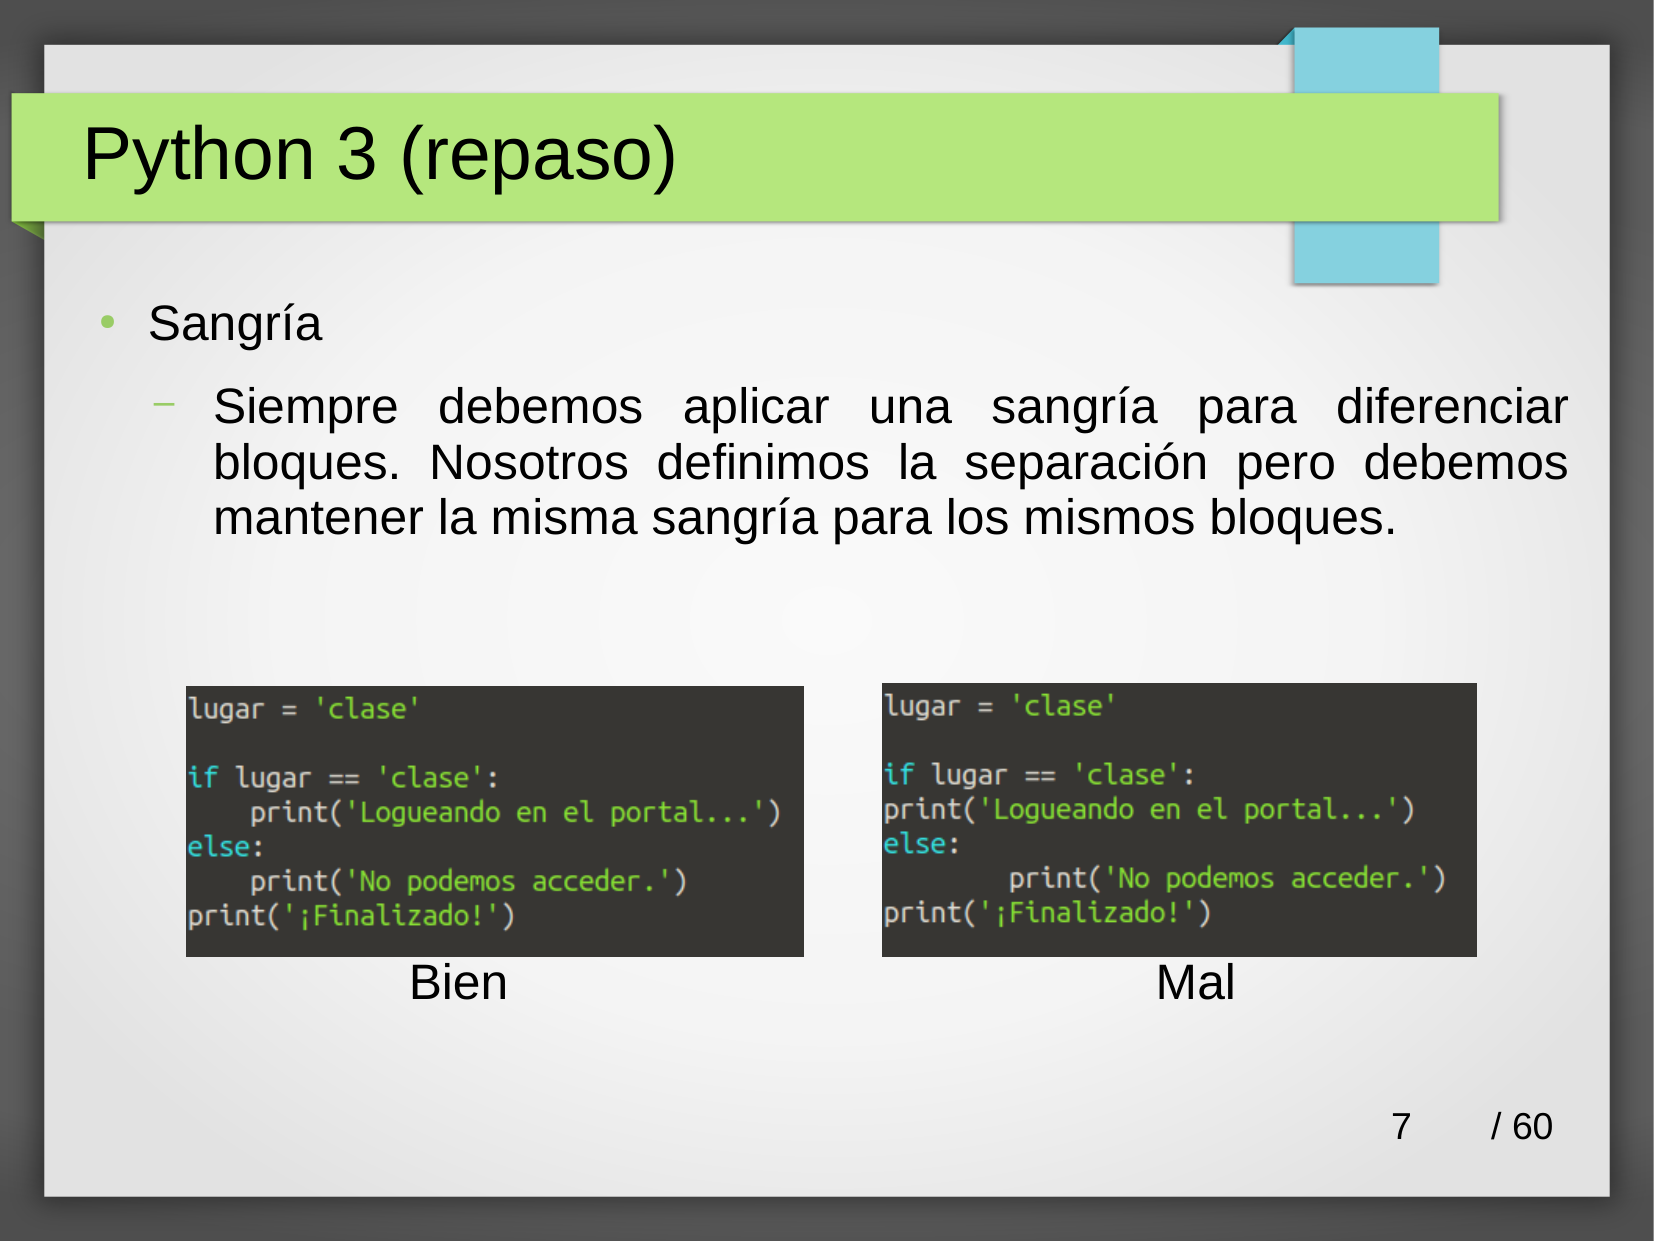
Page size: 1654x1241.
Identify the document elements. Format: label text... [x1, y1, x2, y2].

picture [0, 0, 1654, 1241]
title Python 3 (repaso) [82, 94, 1264, 213]
text_box <número> [1376, 1098, 1476, 1170]
text_box / 60 [1476, 1098, 1644, 1170]
list Sangría Siempre debemos aplicar una sangría para diferenciar bloques. Nosotros definimos la separación pero debemos mantener la misma sangría para los mismos bloques. Bien Mal [82, 295, 1571, 1015]
